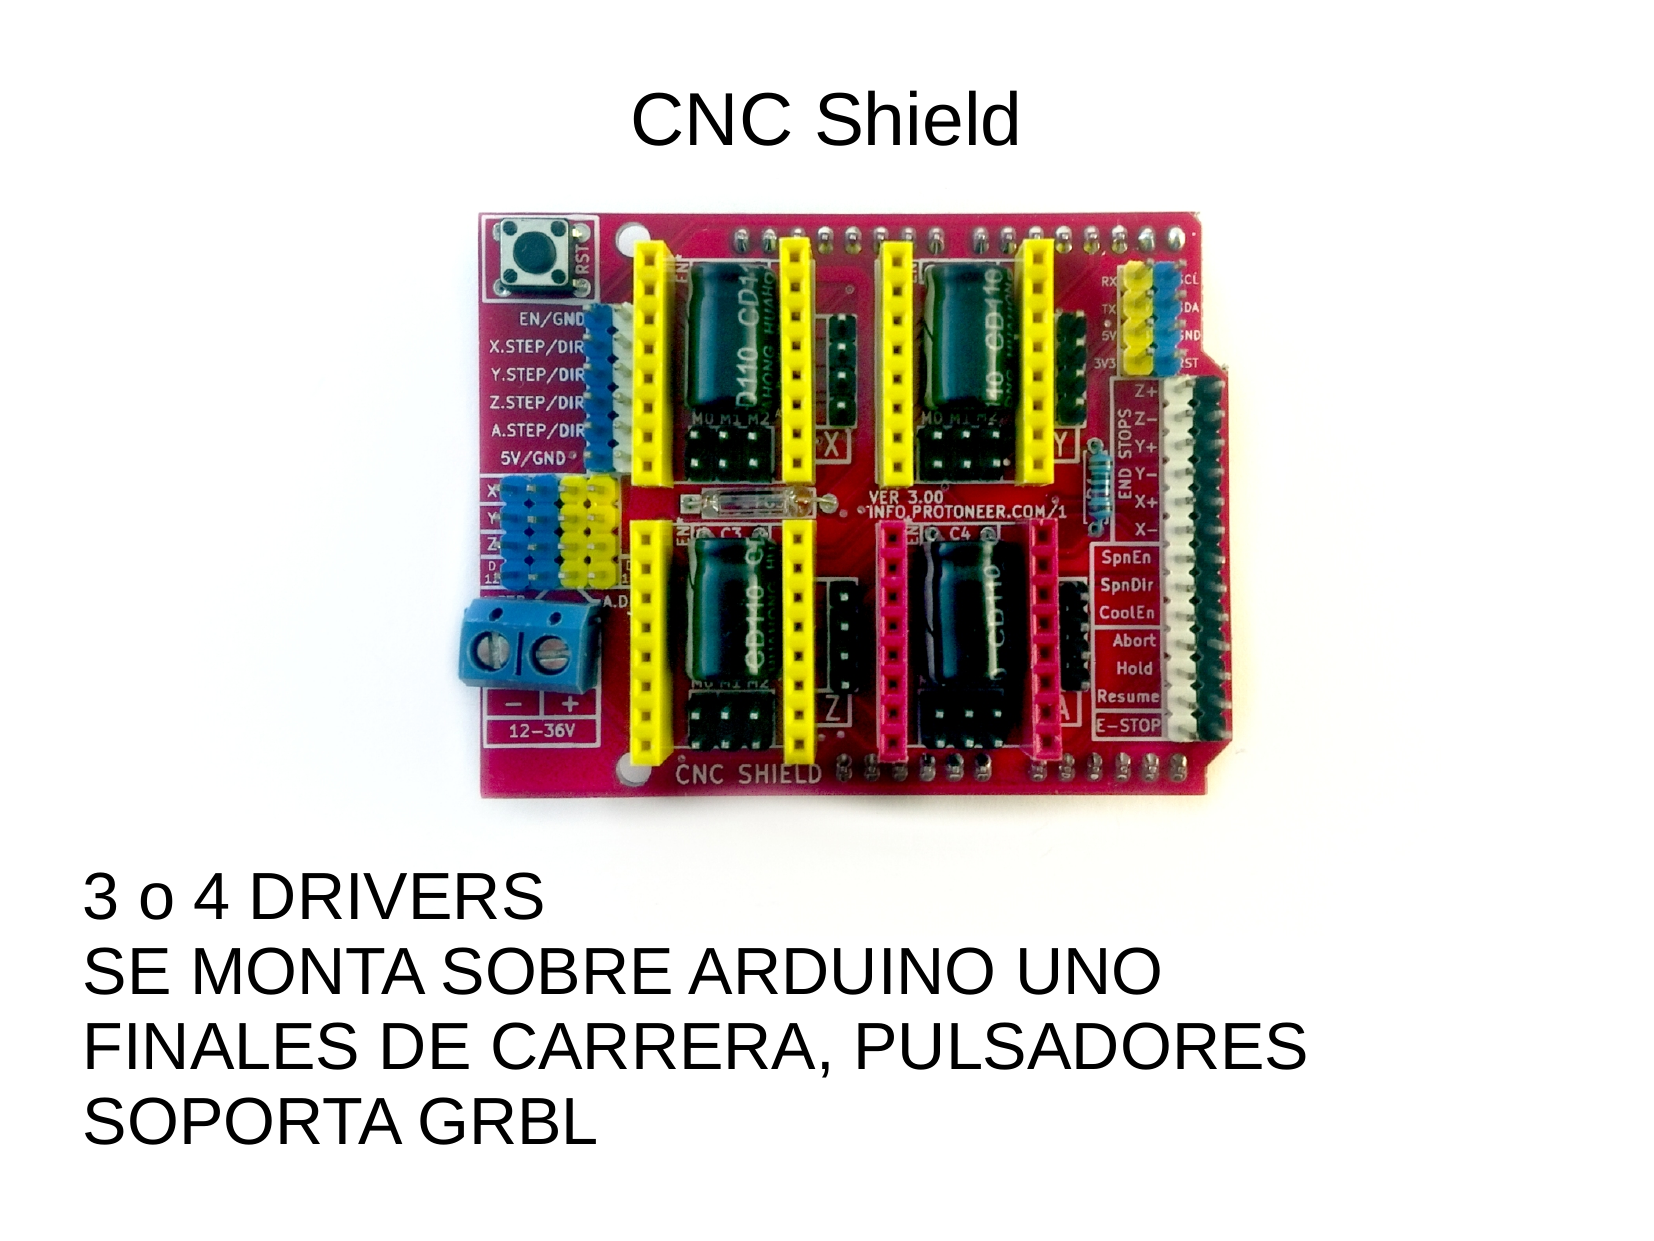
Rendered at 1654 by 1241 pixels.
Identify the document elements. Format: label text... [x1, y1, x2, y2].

text_box 3 o 4 DRIVERS SE MONTA SOBRE ARDUINO UNO FINALES DE CARRERA, PULSADORES SOPORTA GRBL [82, 838, 1571, 1180]
title CNC Shield [82, 49, 1571, 189]
picture [191, 189, 1512, 838]
